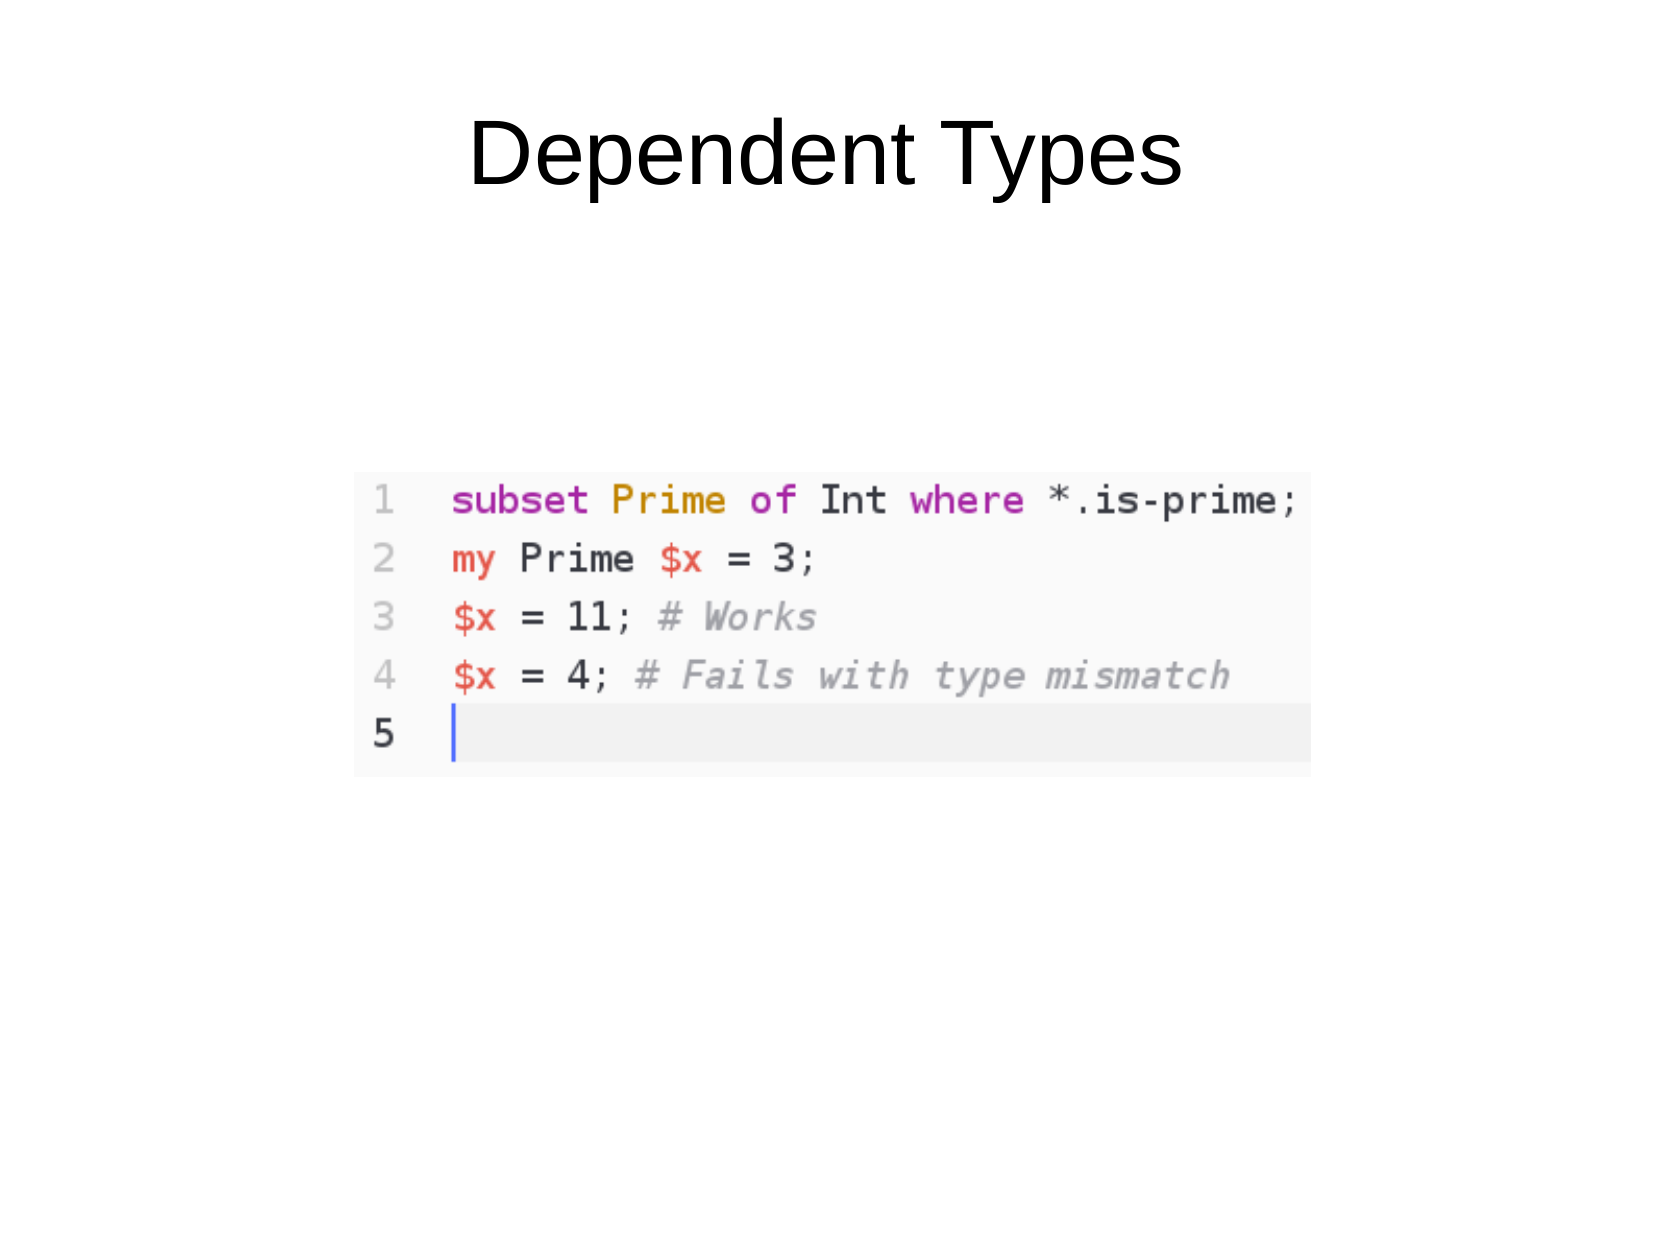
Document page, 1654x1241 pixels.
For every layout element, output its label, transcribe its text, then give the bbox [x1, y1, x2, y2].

picture [354, 472, 1311, 778]
title Dependent Types [82, 49, 1571, 257]
